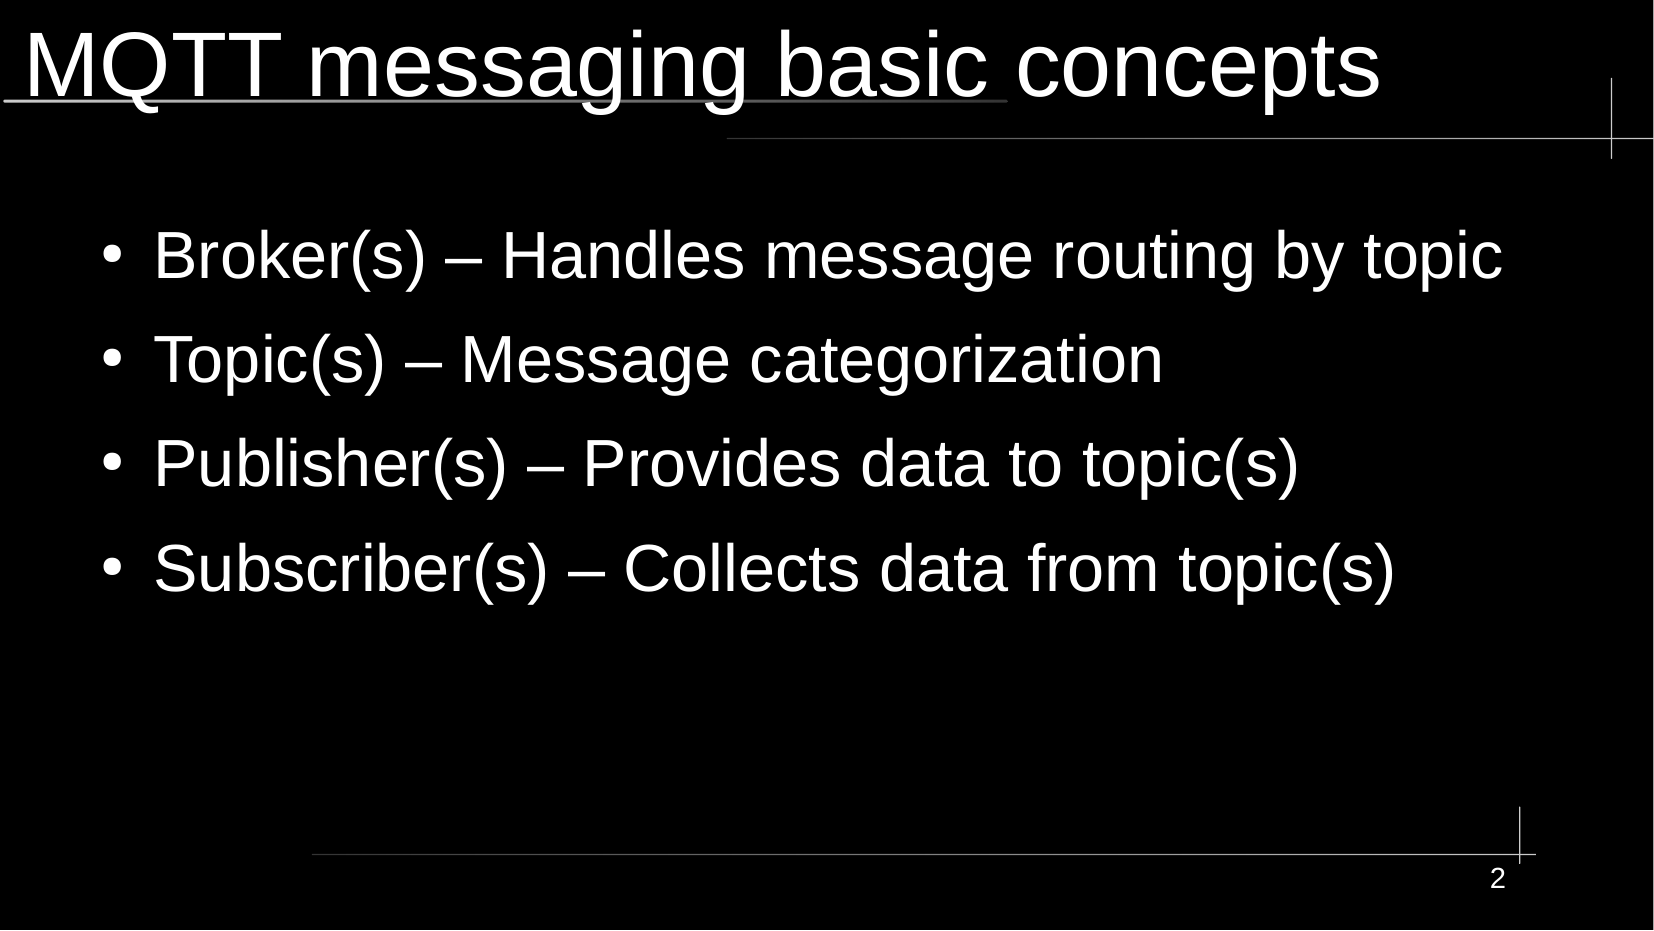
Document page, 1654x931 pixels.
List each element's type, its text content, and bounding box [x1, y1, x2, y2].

list Broker(s) – Handles message routing by topic Topic(s) – Message categorization Publisher(s) – Provides data to topic(s) Subscriber(s) – Collects data from topic(s) [82, 217, 1571, 758]
title MQTT messaging basic concepts [23, 11, 1589, 119]
